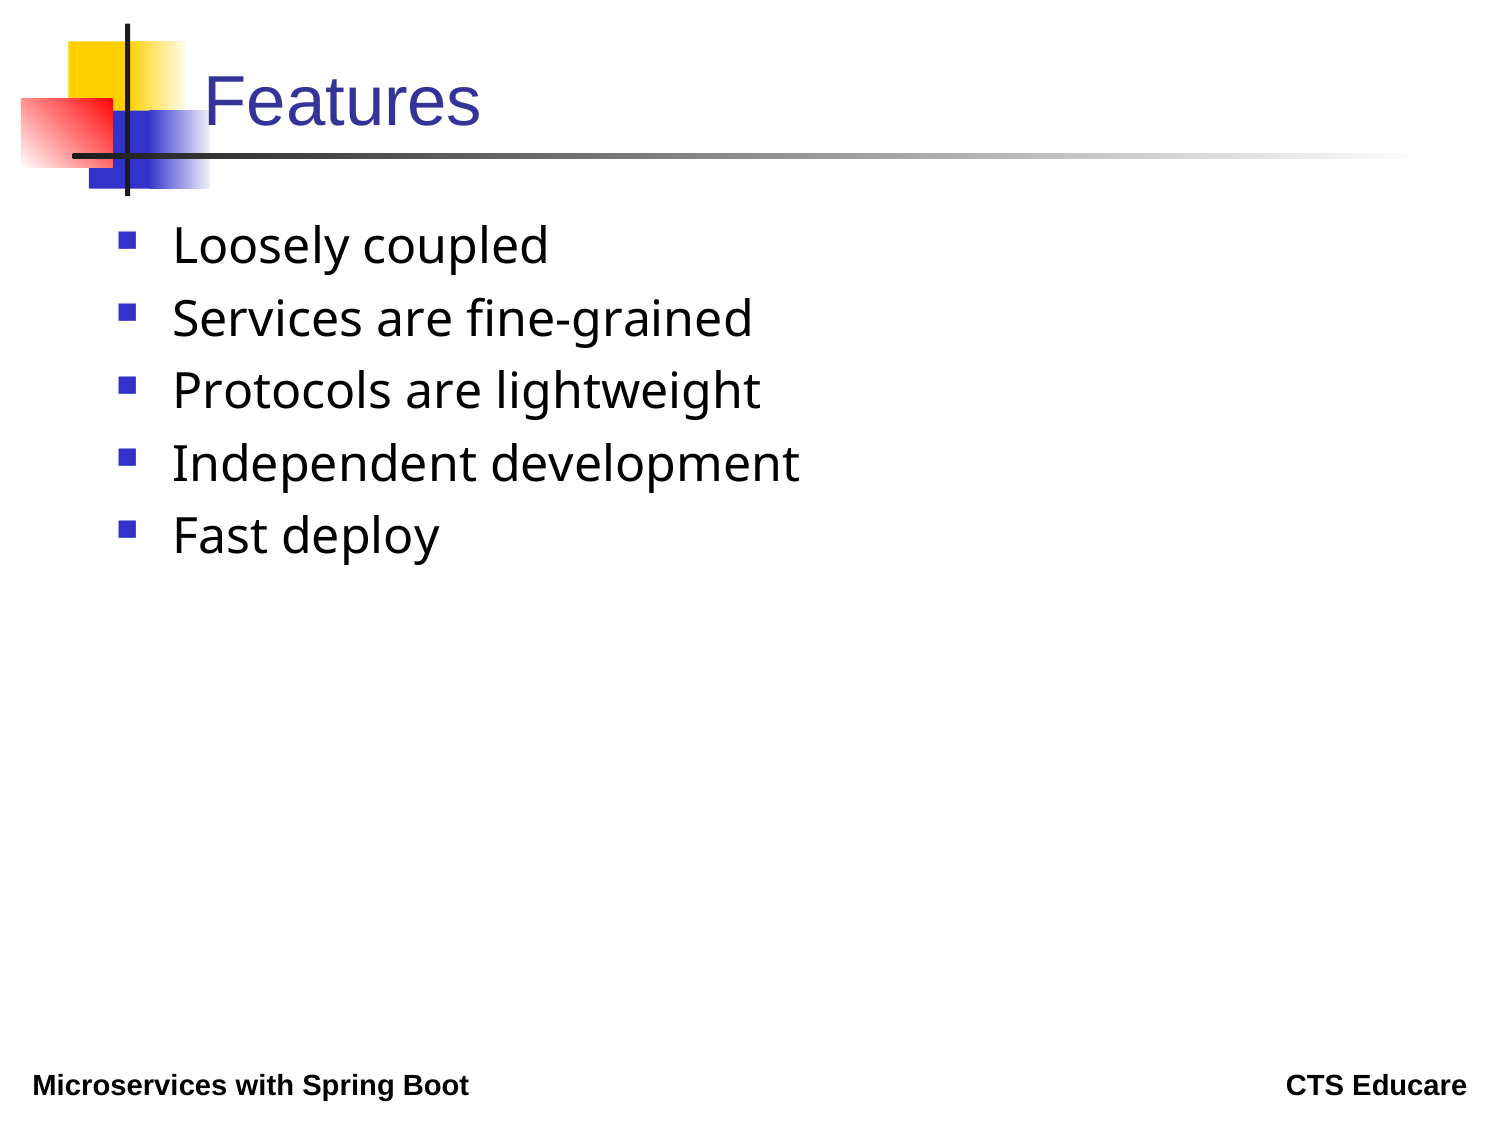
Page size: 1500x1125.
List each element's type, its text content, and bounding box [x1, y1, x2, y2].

title Features [188, 46, 1468, 149]
list Loosely coupled Services are fine-grained Protocols are lightweight Independent development Fast deploy [100, 206, 1447, 1024]
